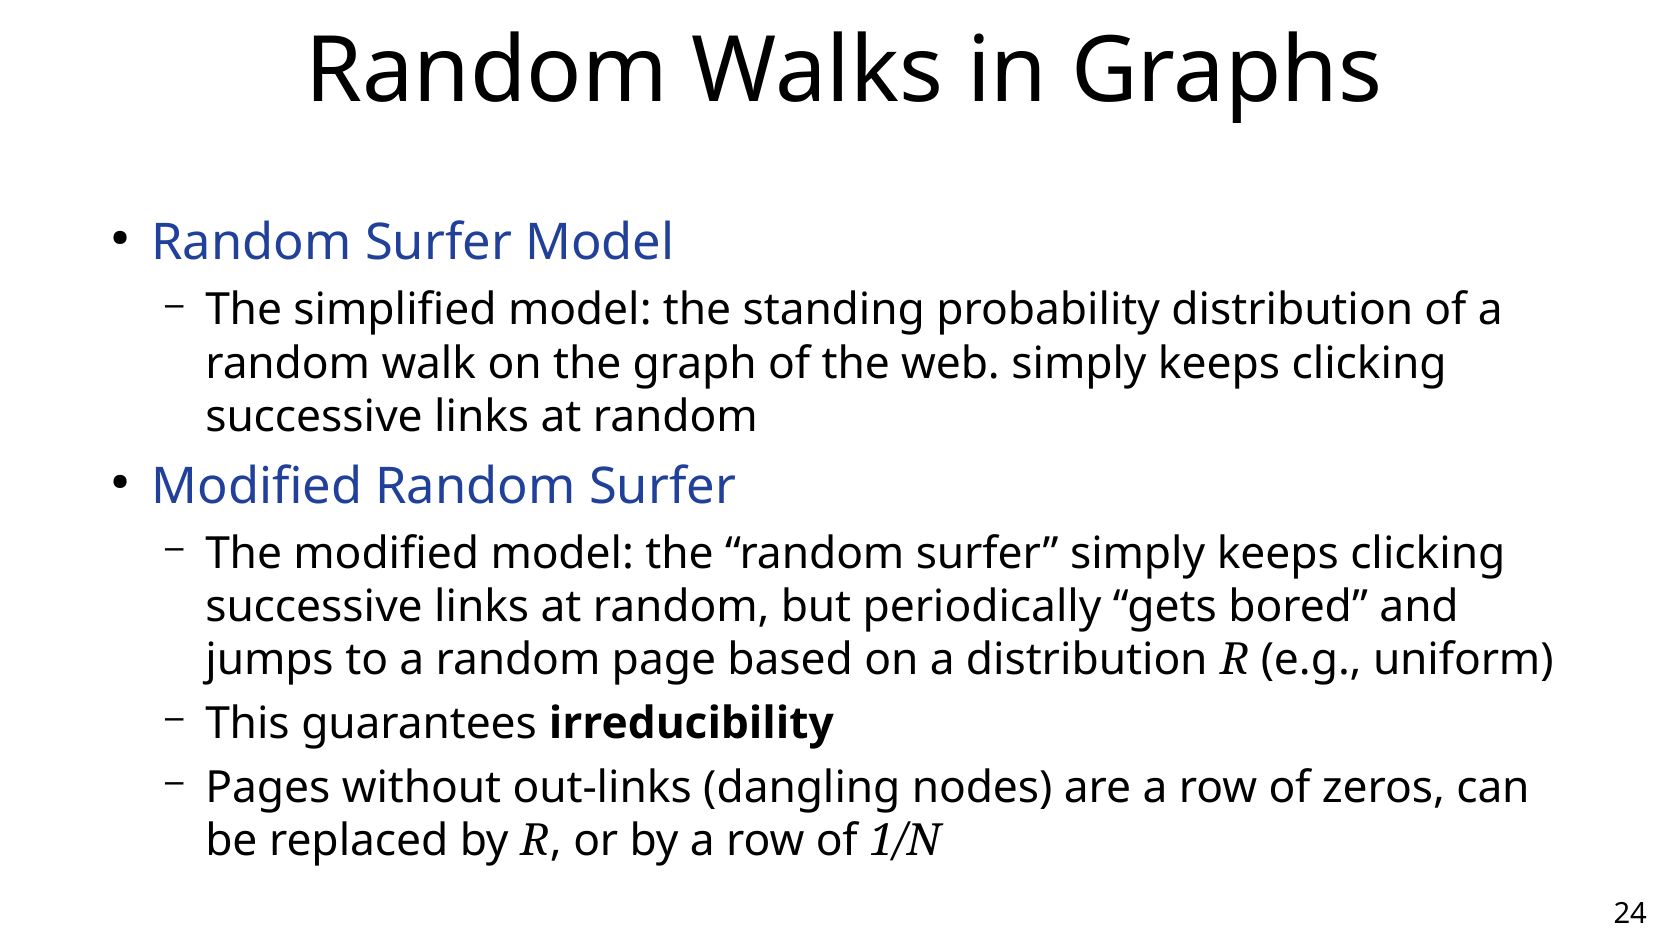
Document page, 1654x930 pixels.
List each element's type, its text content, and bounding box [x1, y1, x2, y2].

title Random Walks in Graphs [82, 0, 1571, 168]
list Random Surfer Model The simplified model: the standing probability distribution of a random walk on the graph of the web. simply keeps clicking successive links at random Modified Random Surfer The modified model: the “random surfer” simply keeps clicking successive links at random, but periodically “gets bored” and jumps to a random page based on a distribution R (e.g., uniform) This guarantees irreducibility Pages without out-links (dangling nodes) are a row of zeros, can be replaced by R, or by a row of 1/N [82, 201, 1571, 921]
